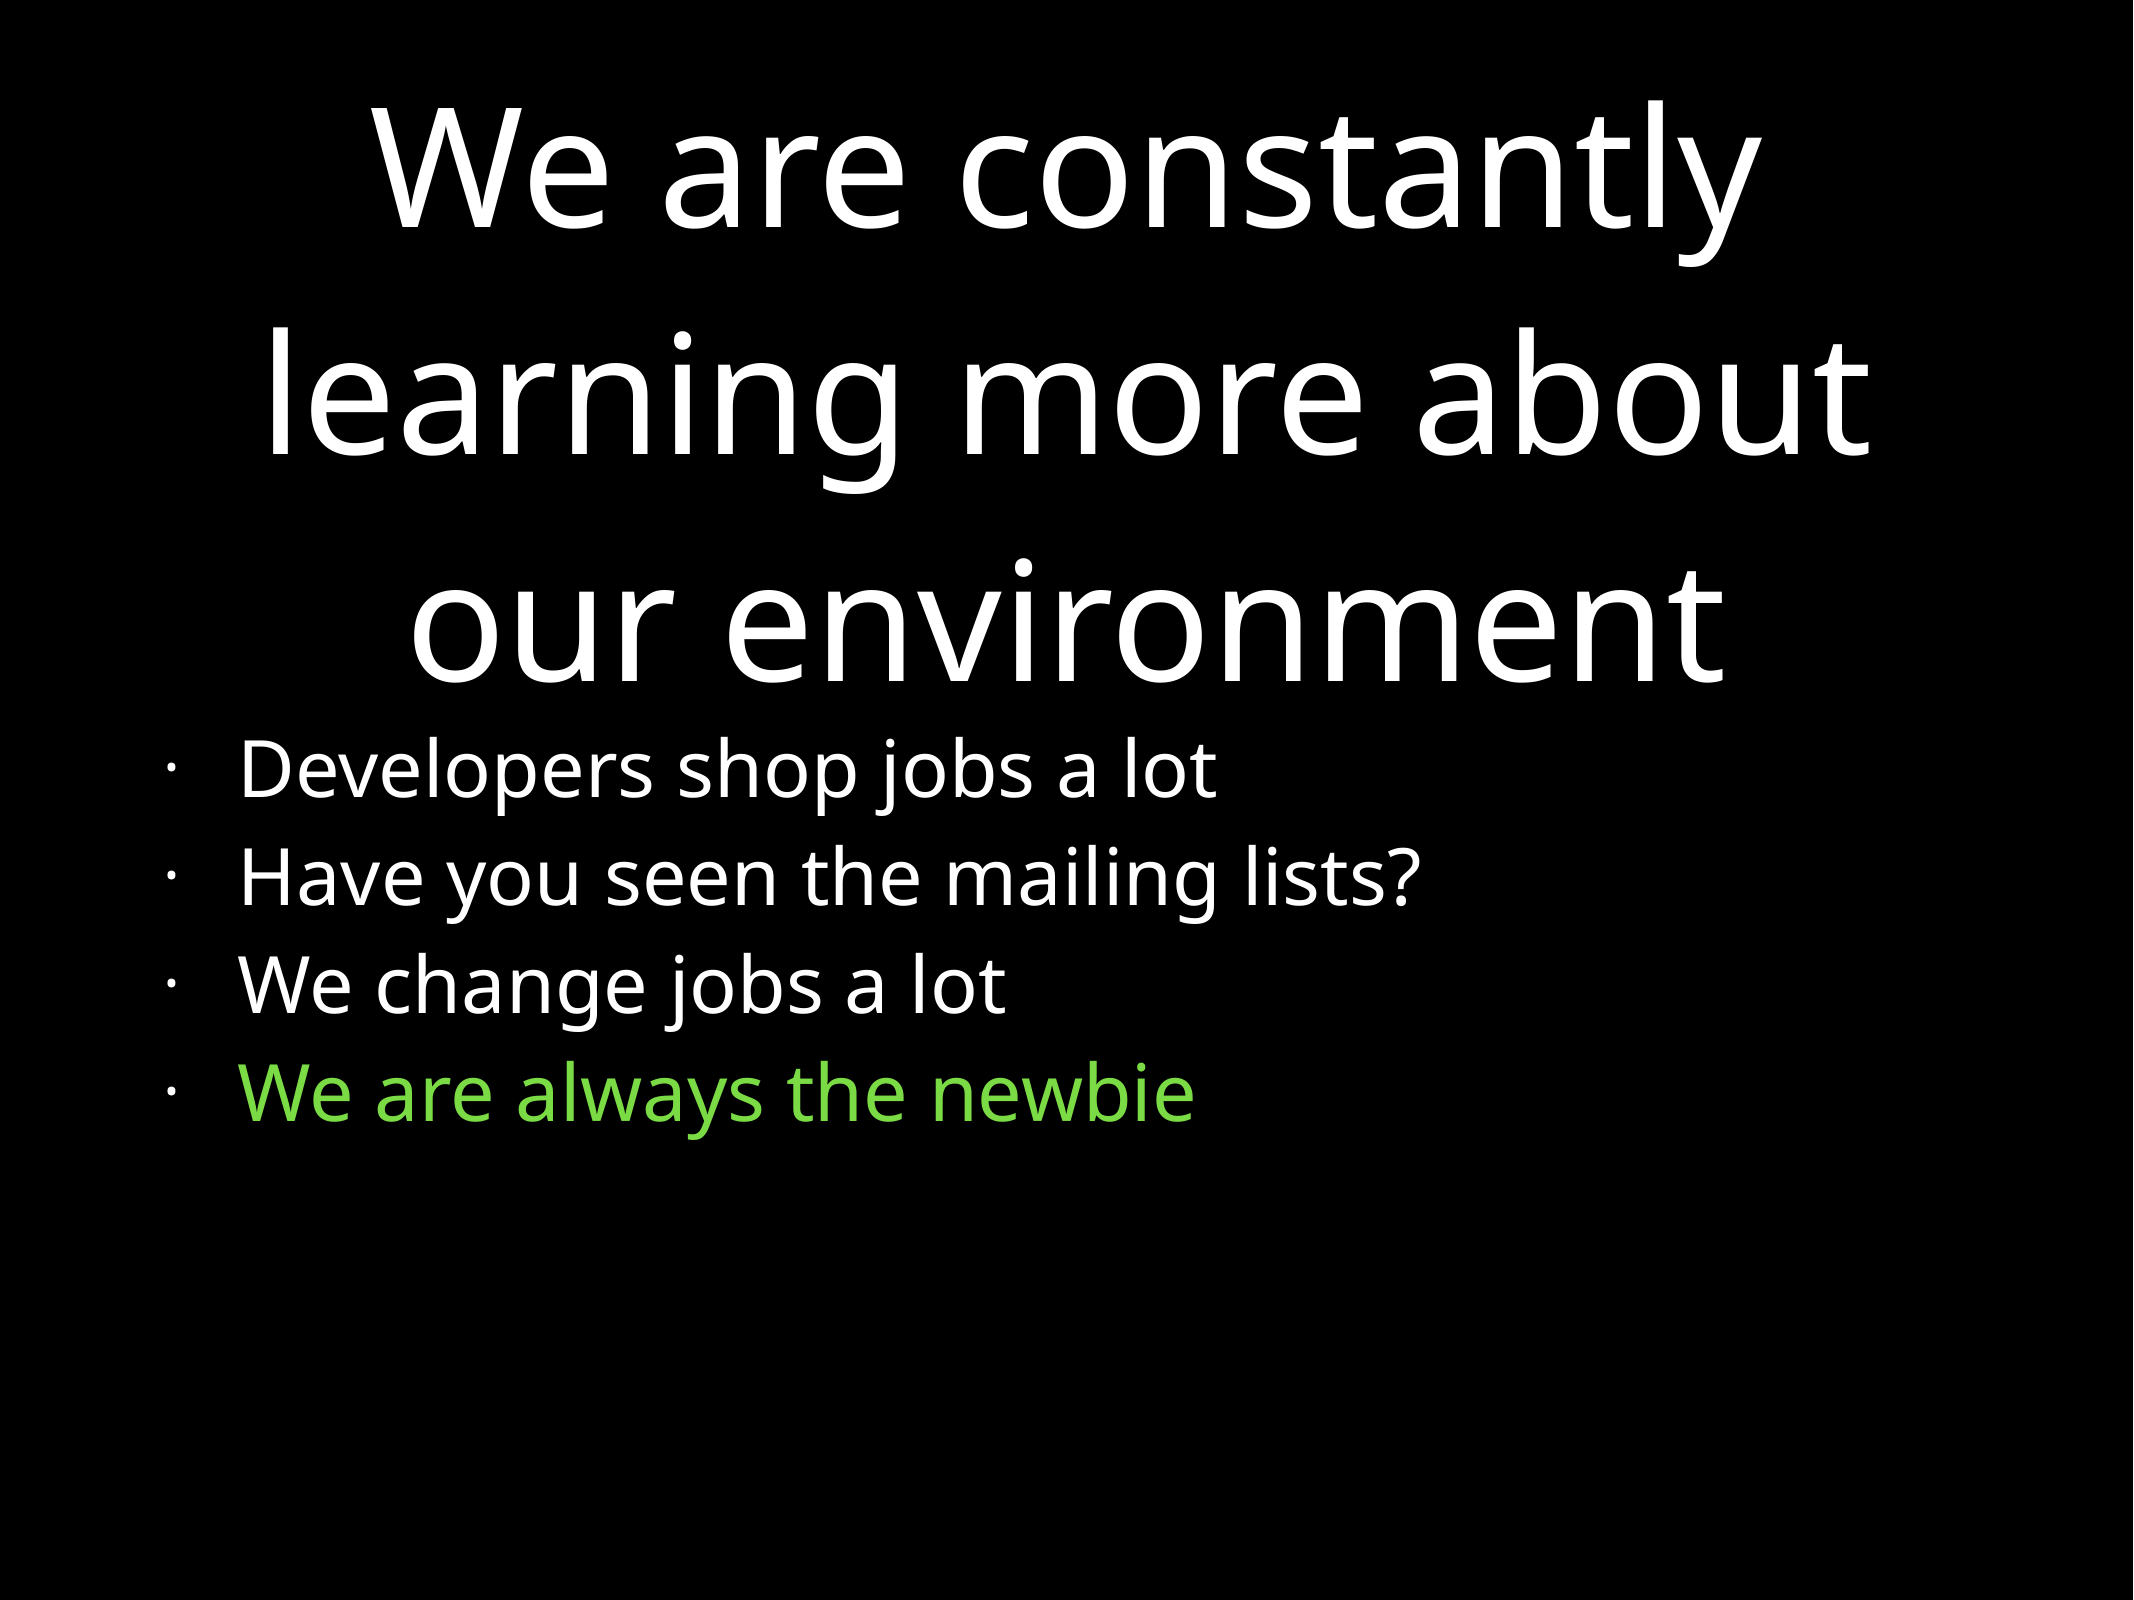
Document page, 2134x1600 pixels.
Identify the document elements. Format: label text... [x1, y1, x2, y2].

text_box Developers shop jobs a lot Have you seen the mailing lists? We change jobs a lot We are always the newbie [150, 705, 1971, 1600]
text_box We are constantly learning more about our environment [156, 41, 1978, 661]
